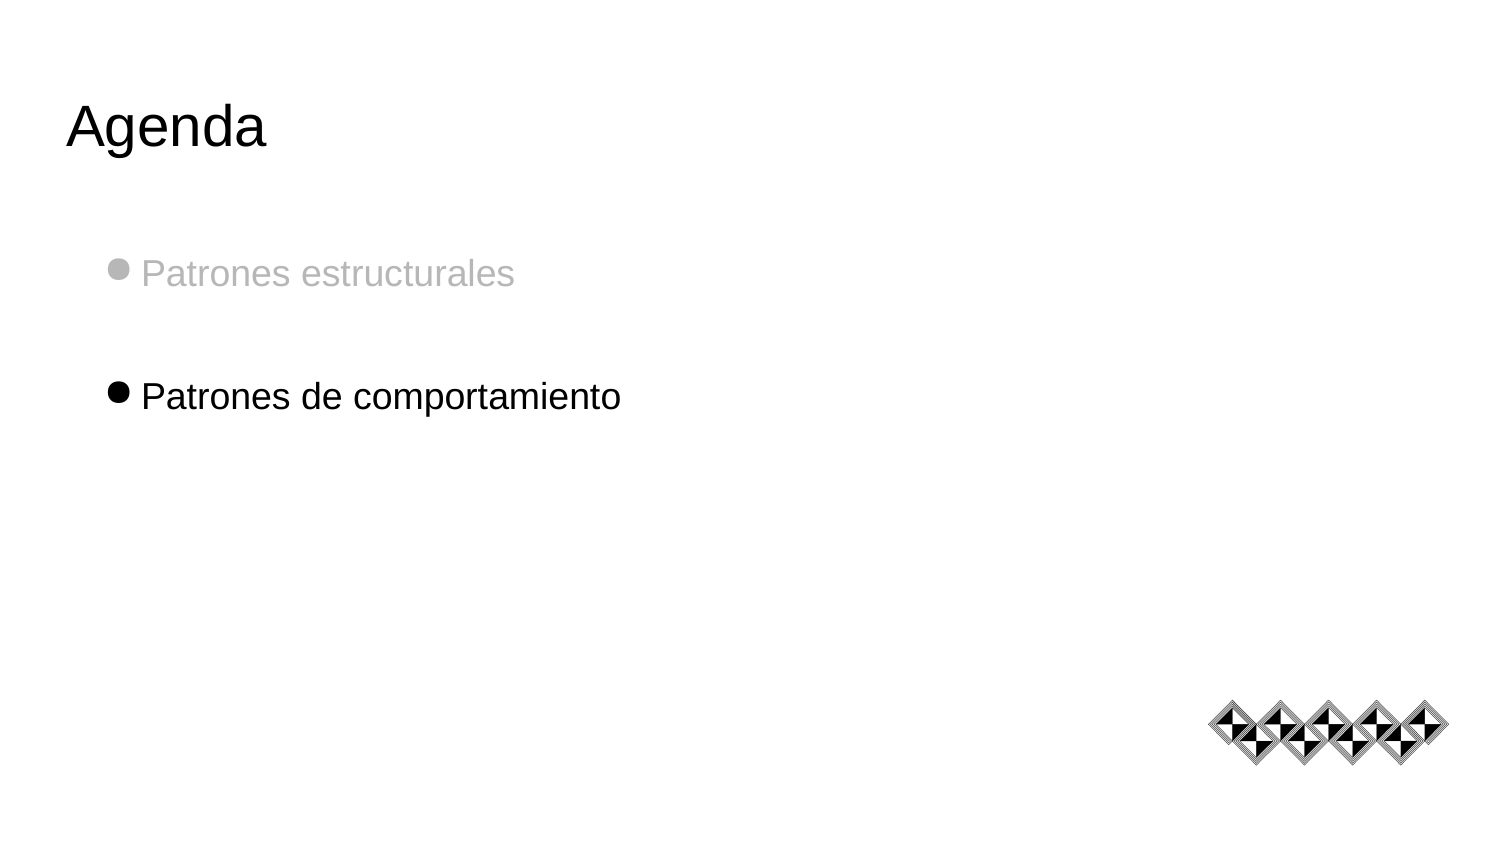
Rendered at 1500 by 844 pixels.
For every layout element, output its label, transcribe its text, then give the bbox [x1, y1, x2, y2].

title Agenda [51, 72, 1449, 167]
picture [1208, 672, 1449, 793]
list Patrones estructurales Patrones de comportamiento [51, 189, 1449, 750]
